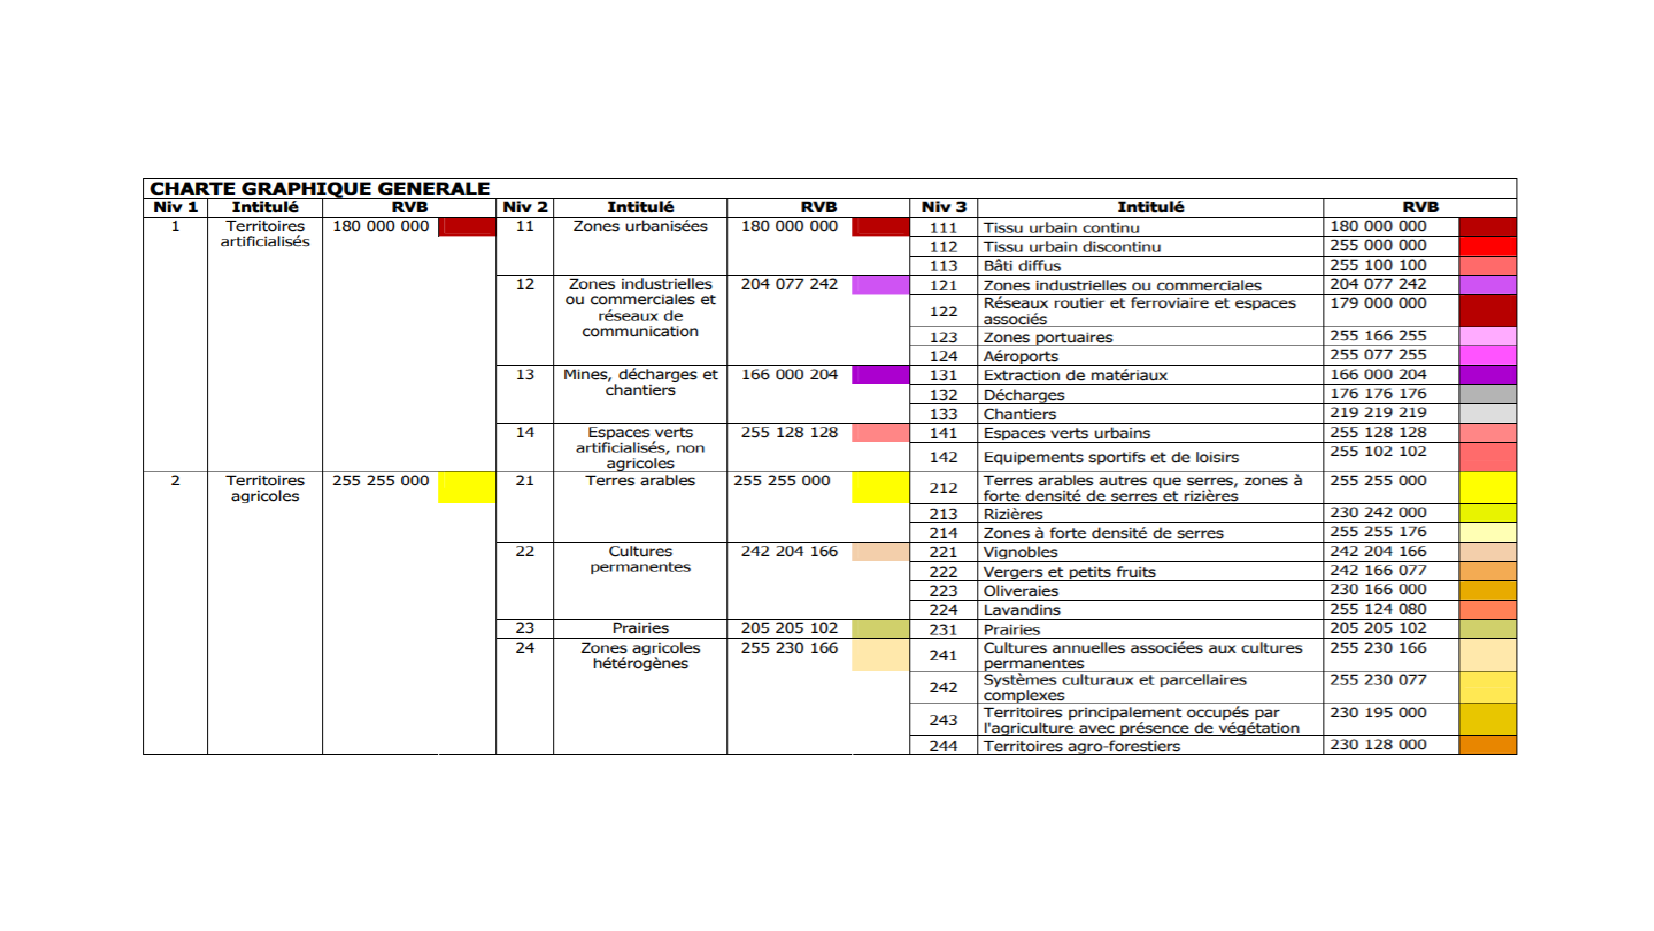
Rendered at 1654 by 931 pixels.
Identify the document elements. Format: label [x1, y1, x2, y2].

picture [134, 170, 1530, 766]
